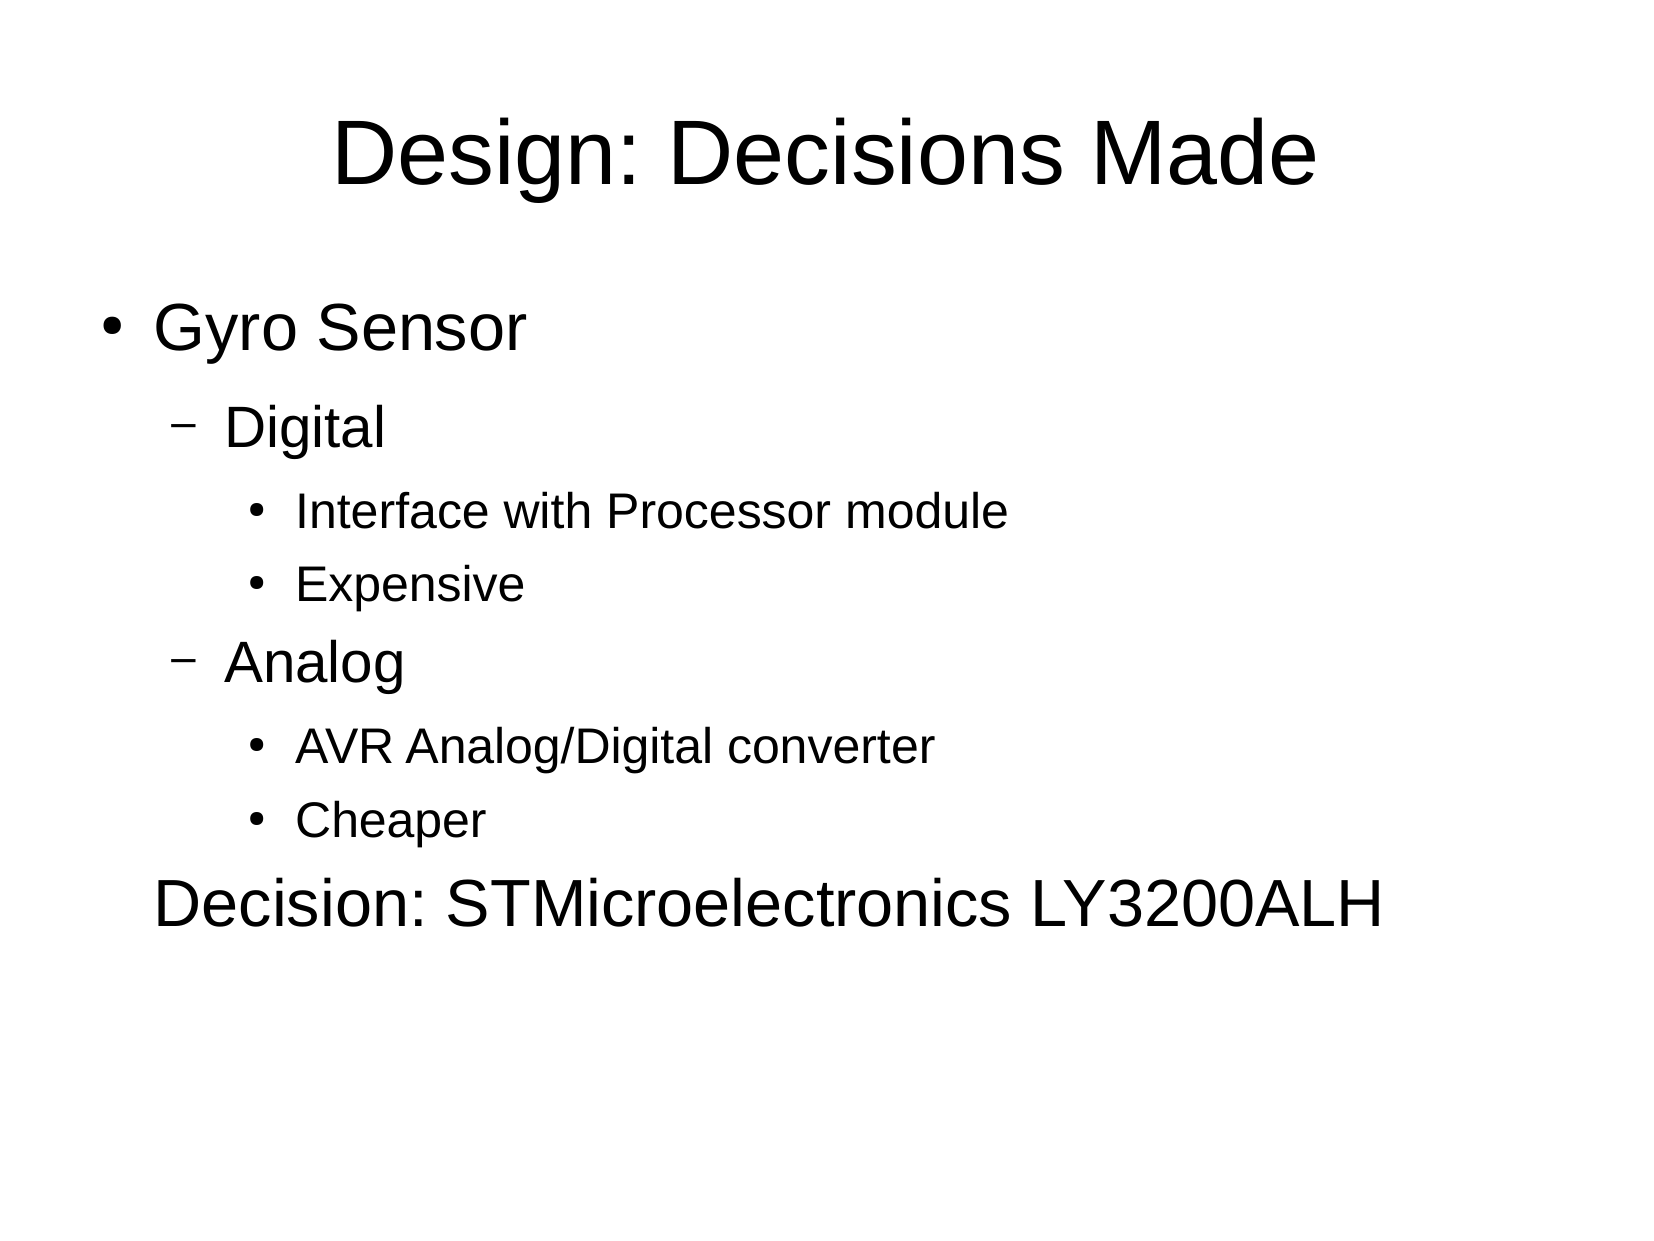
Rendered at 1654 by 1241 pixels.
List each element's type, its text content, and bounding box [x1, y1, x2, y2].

title Design: Decisions Made [82, 49, 1571, 257]
list Gyro Sensor Digital Interface with Processor module Expensive Analog AVR Analog/Digital converter Cheaper Decision: STMicroelectronics LY3200ALH [82, 290, 1538, 1045]
